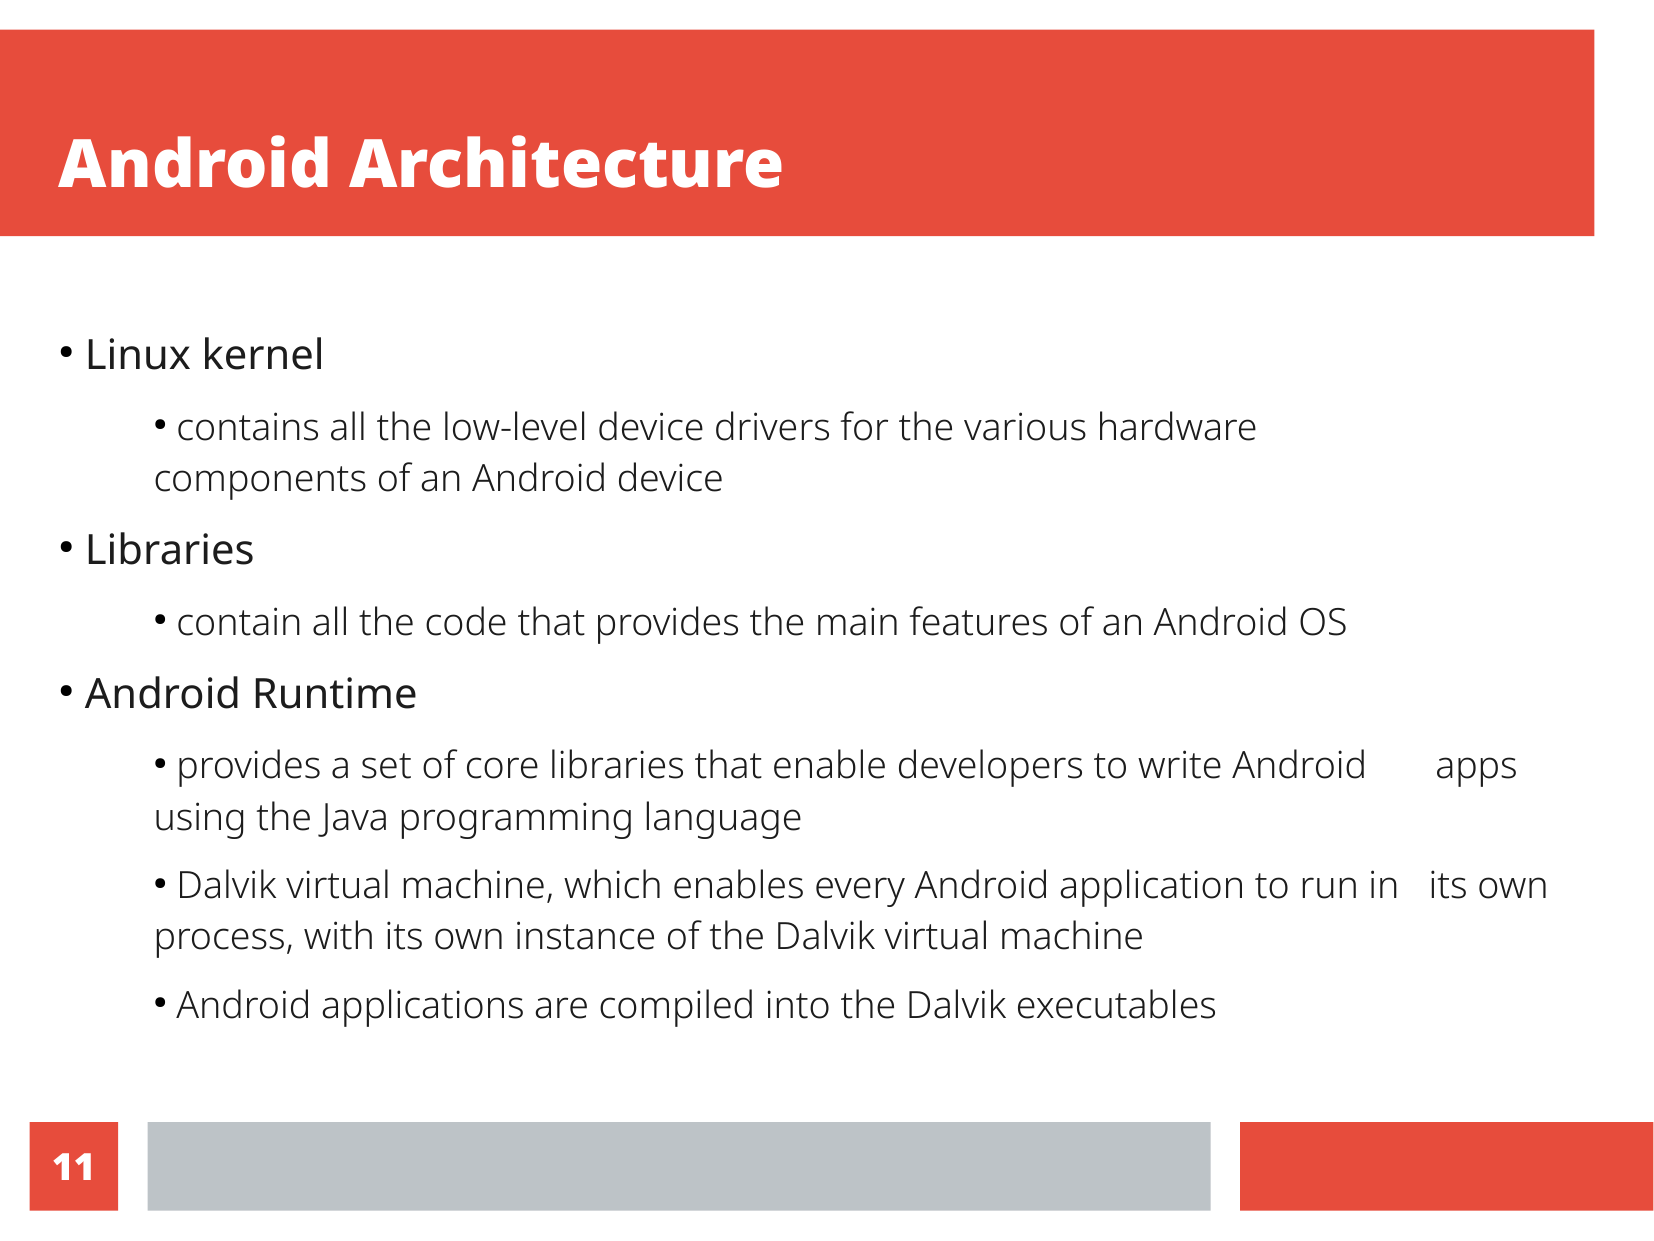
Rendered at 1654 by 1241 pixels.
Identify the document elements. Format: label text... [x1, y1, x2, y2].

list Linux kernel contains all the low-level device drivers for the various hardware components of an Android device Libraries contain all the code that provides the main features of an Android OS Android Runtime provides a set of core libraries that enable developers to write Android apps using the Java programming language Dalvik virtual machine, which enables every Android application to run in its own process, with its own instance of the Dalvik virtual machine Android applications are compiled into the Dalvik executables [59, 324, 1565, 1093]
title Android Architecture [59, 59, 1595, 207]
